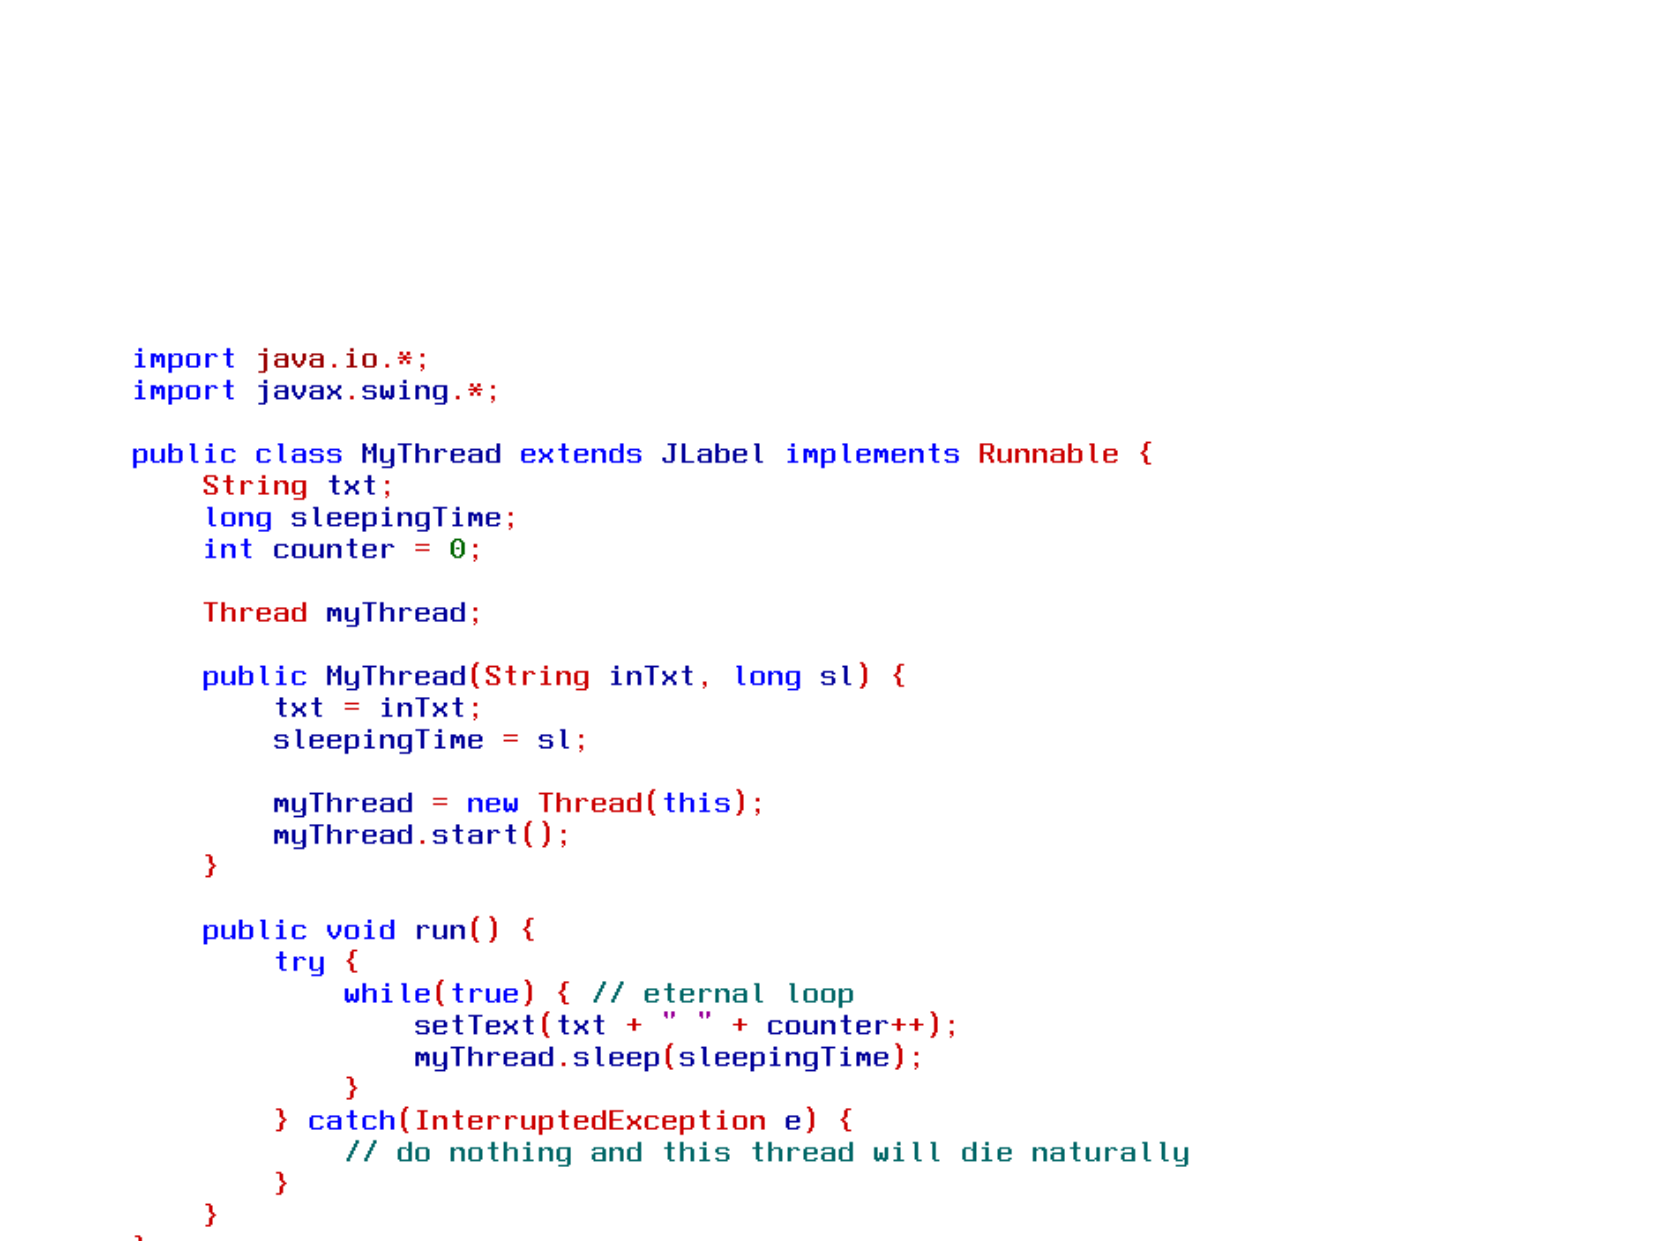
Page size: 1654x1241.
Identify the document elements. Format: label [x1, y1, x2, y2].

picture [130, 345, 1192, 1241]
